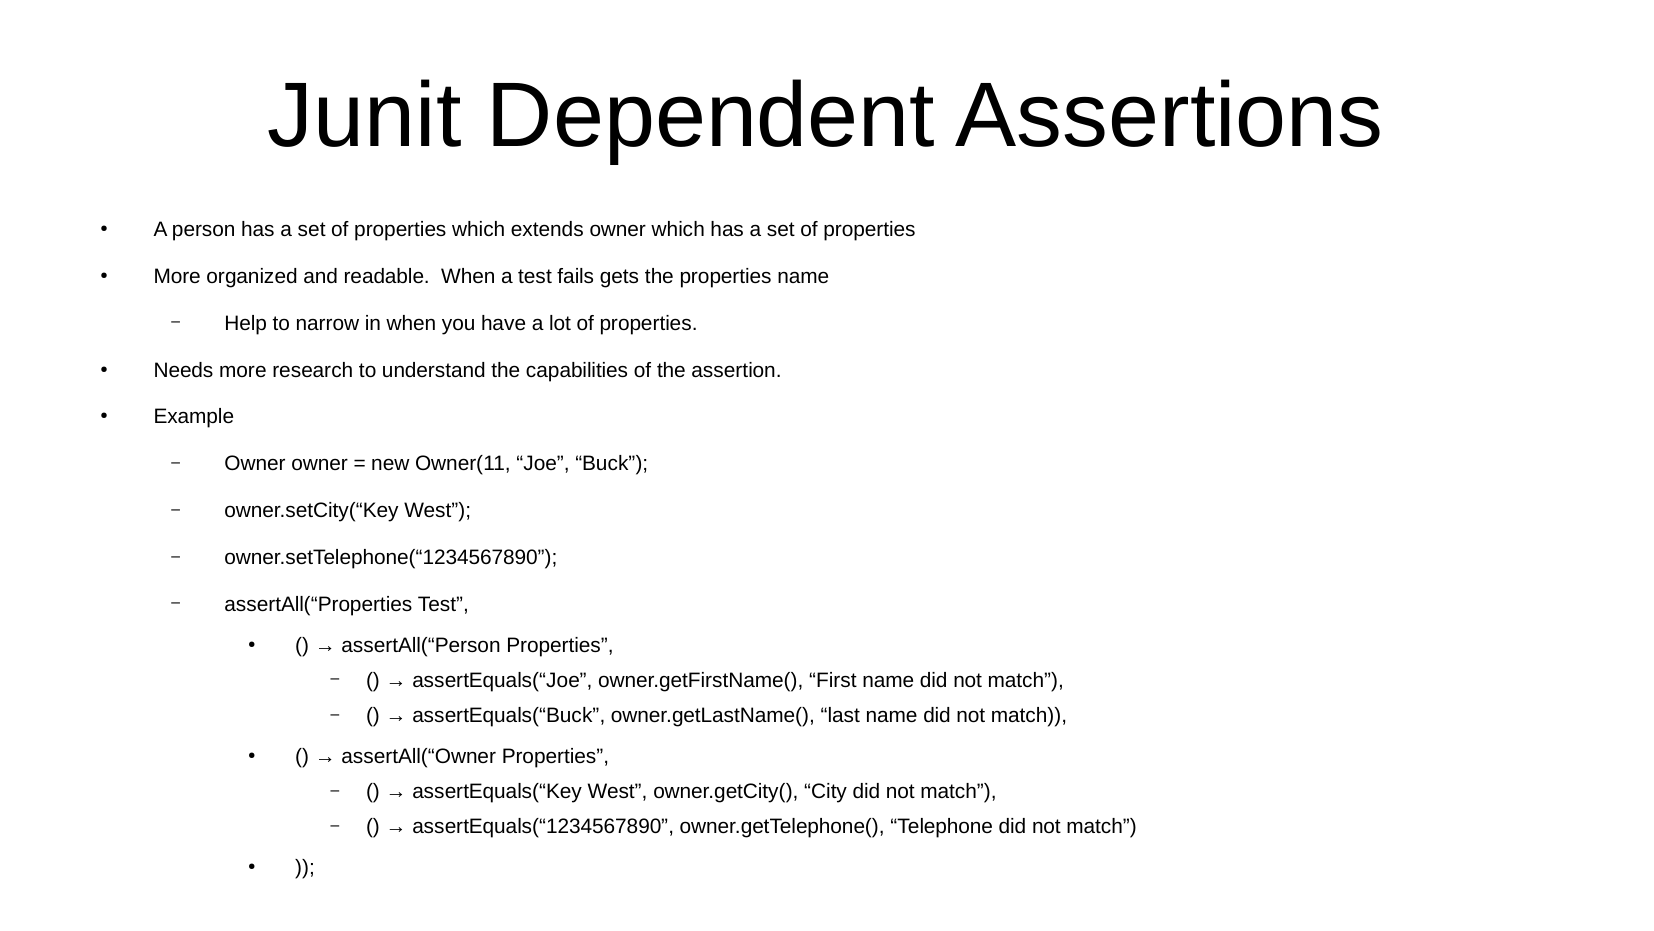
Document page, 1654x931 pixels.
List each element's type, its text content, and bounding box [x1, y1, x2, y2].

list A person has a set of properties which extends owner which has a set of properties More organized and readable. When a test fails gets the properties name Help to narrow in when you have a lot of properties. Needs more research to understand the capabilities of the assertion. Example Owner owner = new Owner(11, “Joe”, “Buck”); owner.setCity(“Key West”); owner.setTelephone(“1234567890”); assertAll(“Properties Test”, () → assertAll(“Person Properties”, () → assertEquals(“Joe”, owner.getFirstName(), “First name did not match”), () → assertEquals(“Buck”, owner.getLastName(), “last name did not match)), () → assertAll(“Owner Properties”, () → assertEquals(“Key West”, owner.getCity(), “City did not match”), () → assertEquals(“1234567890”, owner.getTelephone(), “Telephone did not match”) )); [82, 217, 1651, 901]
title Junit Dependent Assertions [82, 37, 1571, 193]
